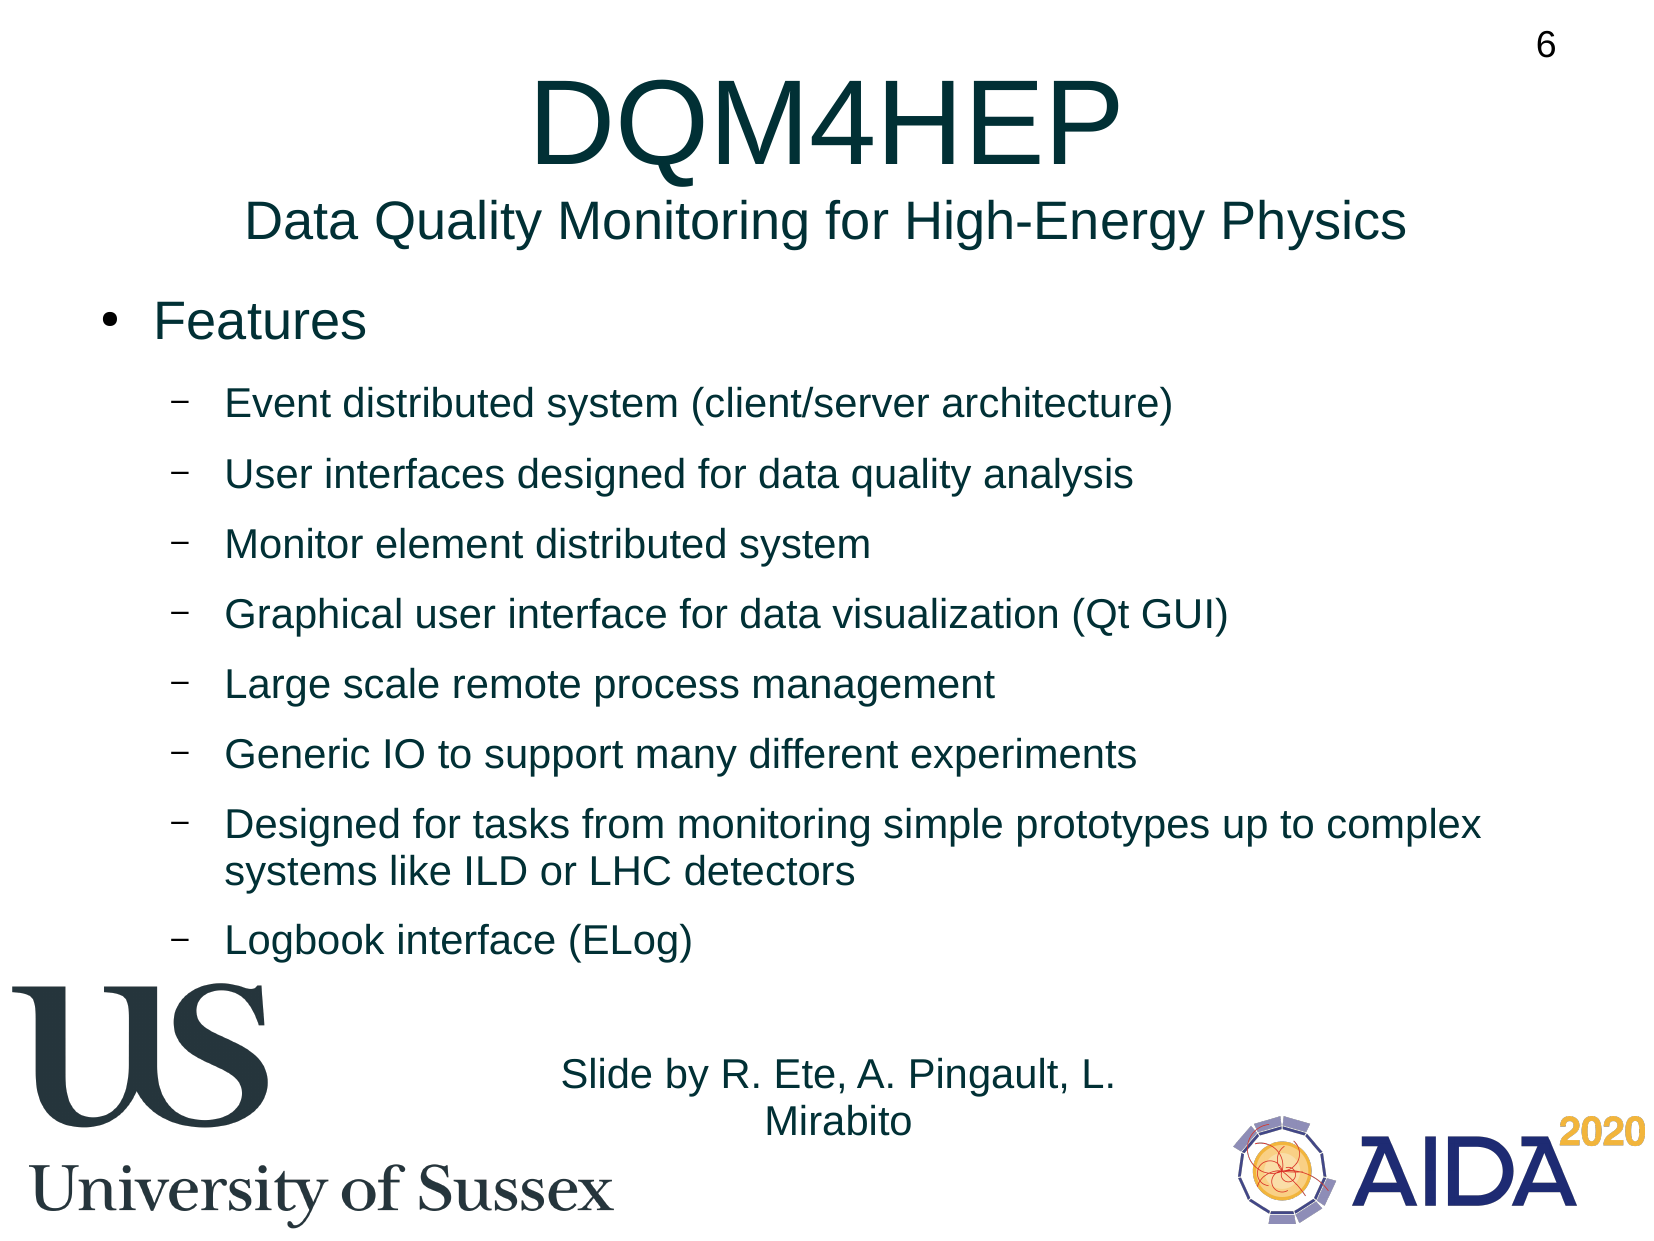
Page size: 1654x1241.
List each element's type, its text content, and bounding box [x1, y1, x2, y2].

list Slide by R. Ete, A. Pingault, L. Mirabito [507, 1051, 1170, 1229]
title DQM4HEP Data Quality Monitoring for High-Energy Physics [82, 49, 1571, 257]
picture [11, 982, 615, 1229]
picture [1233, 1116, 1645, 1224]
text_box <number> [1521, 16, 1654, 84]
list Features Event distributed system (client/server architecture) User interfaces designed for data quality analysis Monitor element distributed system Graphical user interface for data visualization (Qt GUI) Large scale remote process management Generic IO to support many different experiments Designed for tasks from monitoring simple prototypes up to complex systems like ILD or LHC detectors Logbook interface (ELog) [82, 290, 1571, 964]
